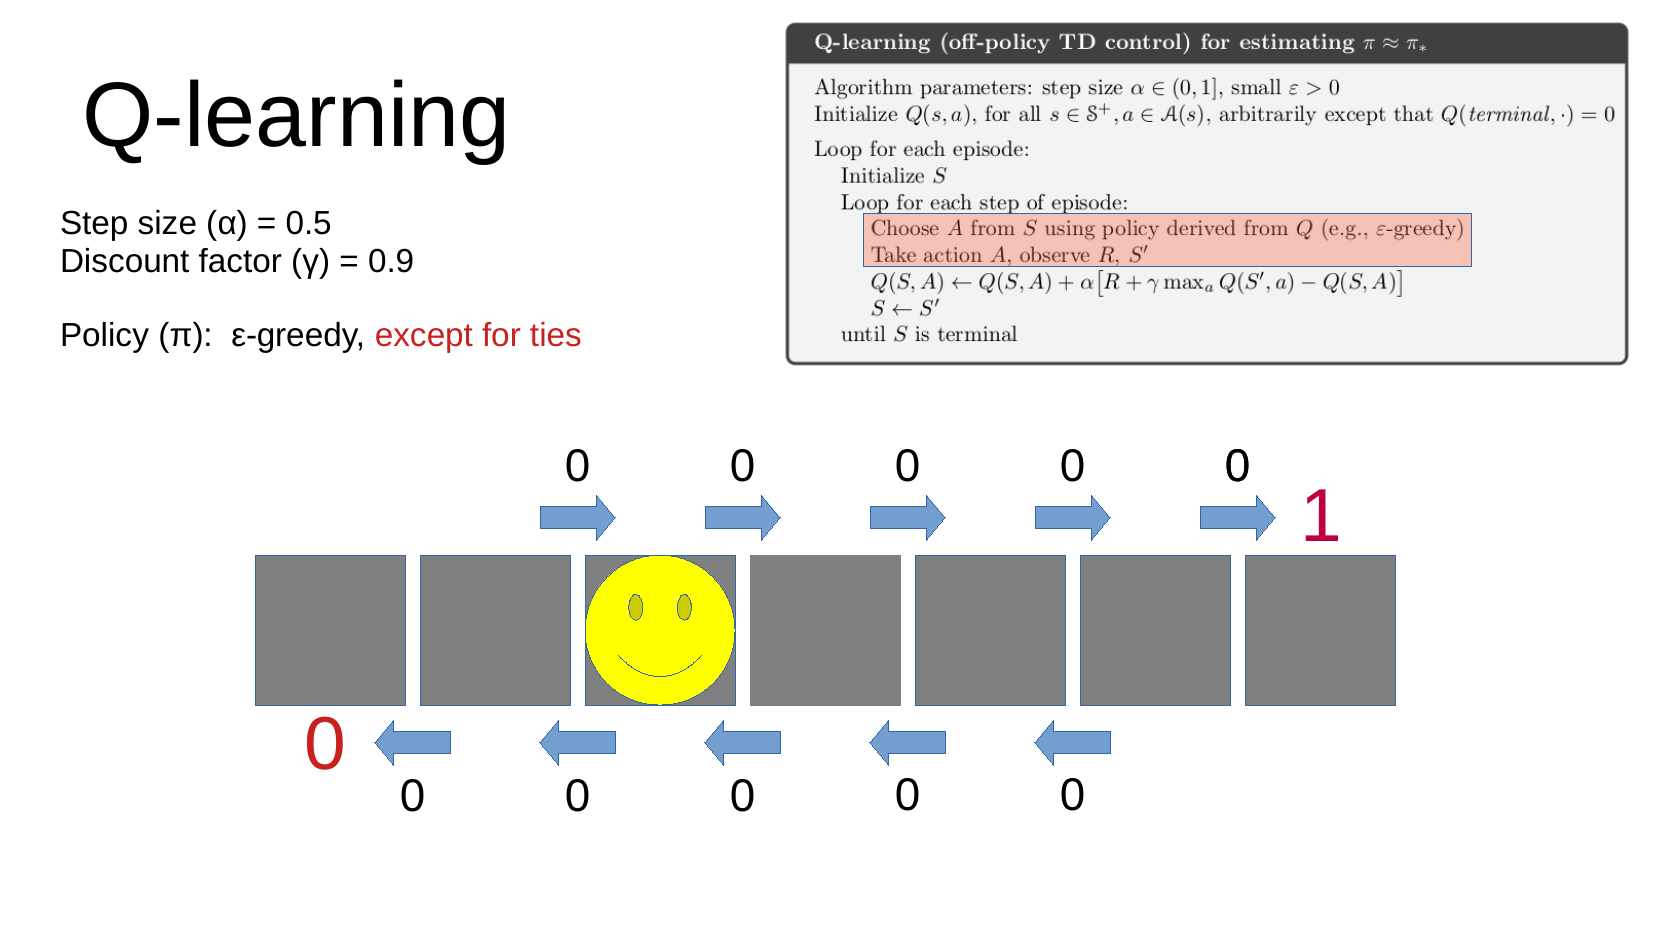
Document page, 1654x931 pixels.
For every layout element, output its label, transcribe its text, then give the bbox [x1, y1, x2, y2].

text_box [379, 720, 451, 750]
title 0 [525, 750, 631, 841]
text_box [863, 213, 1472, 267]
title 0 [1020, 750, 1126, 840]
title 0 [1020, 420, 1126, 511]
title 0 [855, 750, 961, 840]
title Q-learning [82, 37, 773, 193]
text_box [1034, 720, 1111, 750]
title 0 [360, 750, 466, 841]
title Step size (α) = 0.5 Discount factor (γ) = 0.9 Policy (π): ε-greedy, except for ties [60, 186, 616, 409]
title 0 [273, 698, 379, 789]
title 1 [1268, 471, 1374, 561]
picture [773, 14, 1637, 376]
text_box [255, 555, 406, 706]
text_box [1080, 555, 1231, 706]
text_box [869, 720, 946, 750]
text_box [750, 555, 901, 706]
text_box [1035, 511, 1111, 541]
title 0 [690, 420, 796, 511]
title 0 [690, 750, 796, 841]
text_box [870, 511, 946, 541]
text_box [1245, 555, 1396, 706]
text_box [540, 511, 616, 541]
text_box [704, 720, 781, 750]
title 0 [855, 420, 961, 511]
text_box [915, 555, 1066, 706]
text_box [539, 720, 616, 750]
title 0 [525, 420, 631, 511]
text_box [1200, 511, 1268, 541]
text_box [585, 555, 736, 706]
text_box [420, 555, 571, 706]
title 0 [1185, 420, 1291, 511]
text_box [705, 511, 781, 541]
